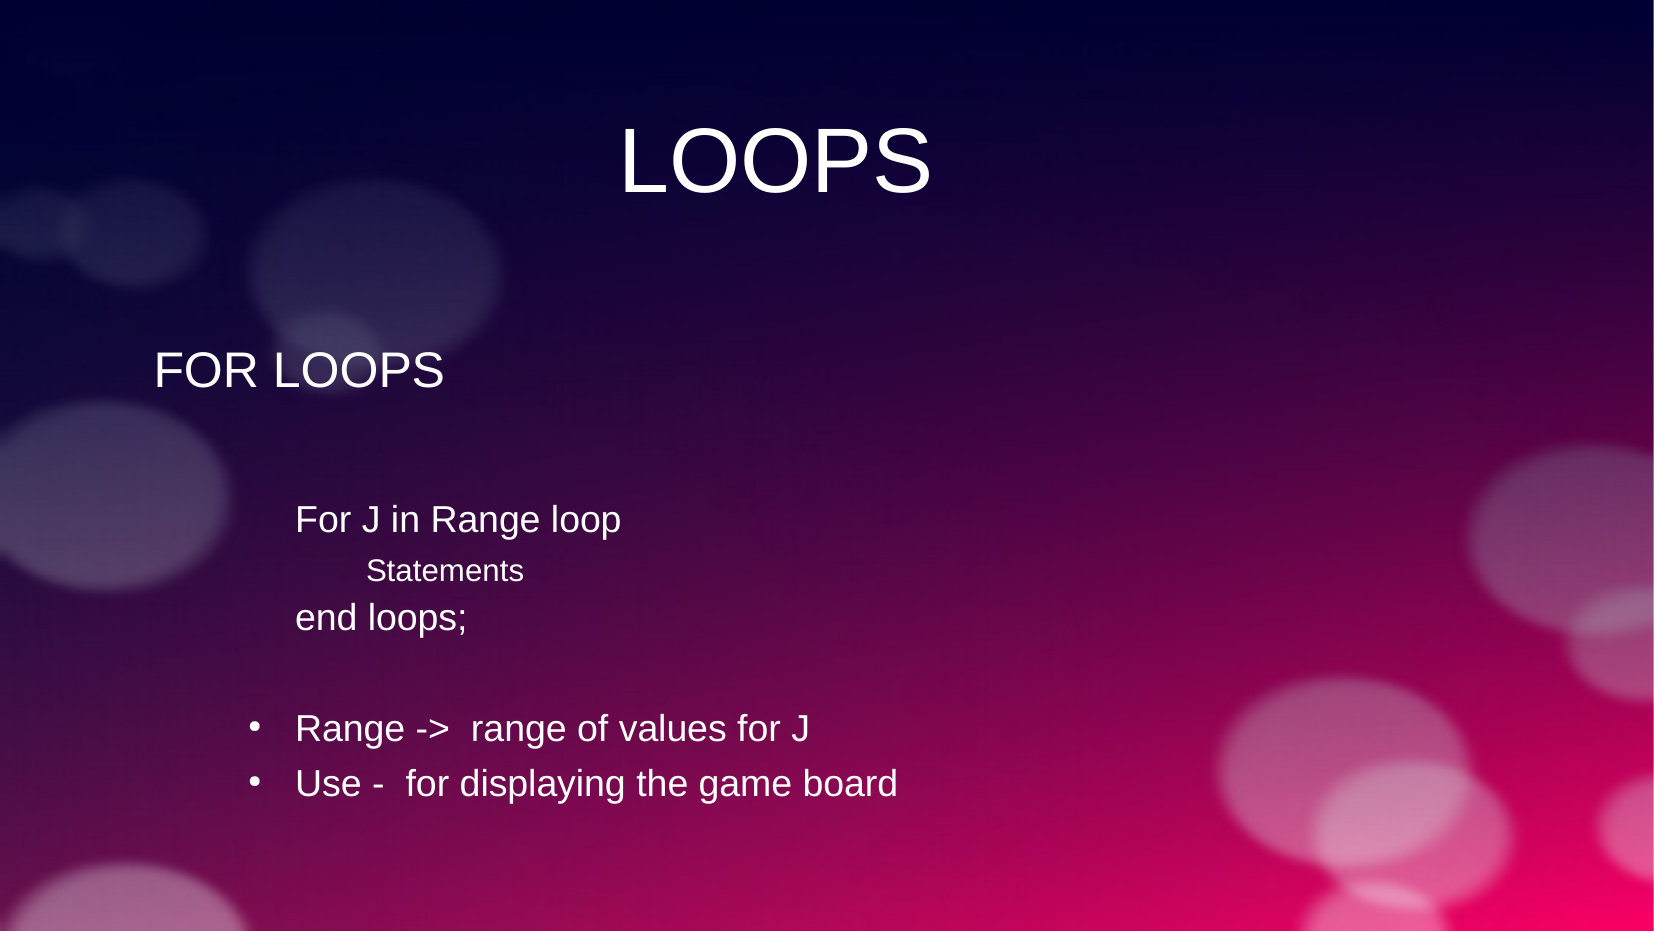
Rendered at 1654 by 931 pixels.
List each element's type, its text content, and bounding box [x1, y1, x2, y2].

title LOOPS [82, 82, 1571, 238]
list FOR LOOPS For J in Range loop Statements end loops; Range -> range of values for J Use - for displaying the game board [82, 342, 1571, 815]
picture [0, 0, 1654, 931]
